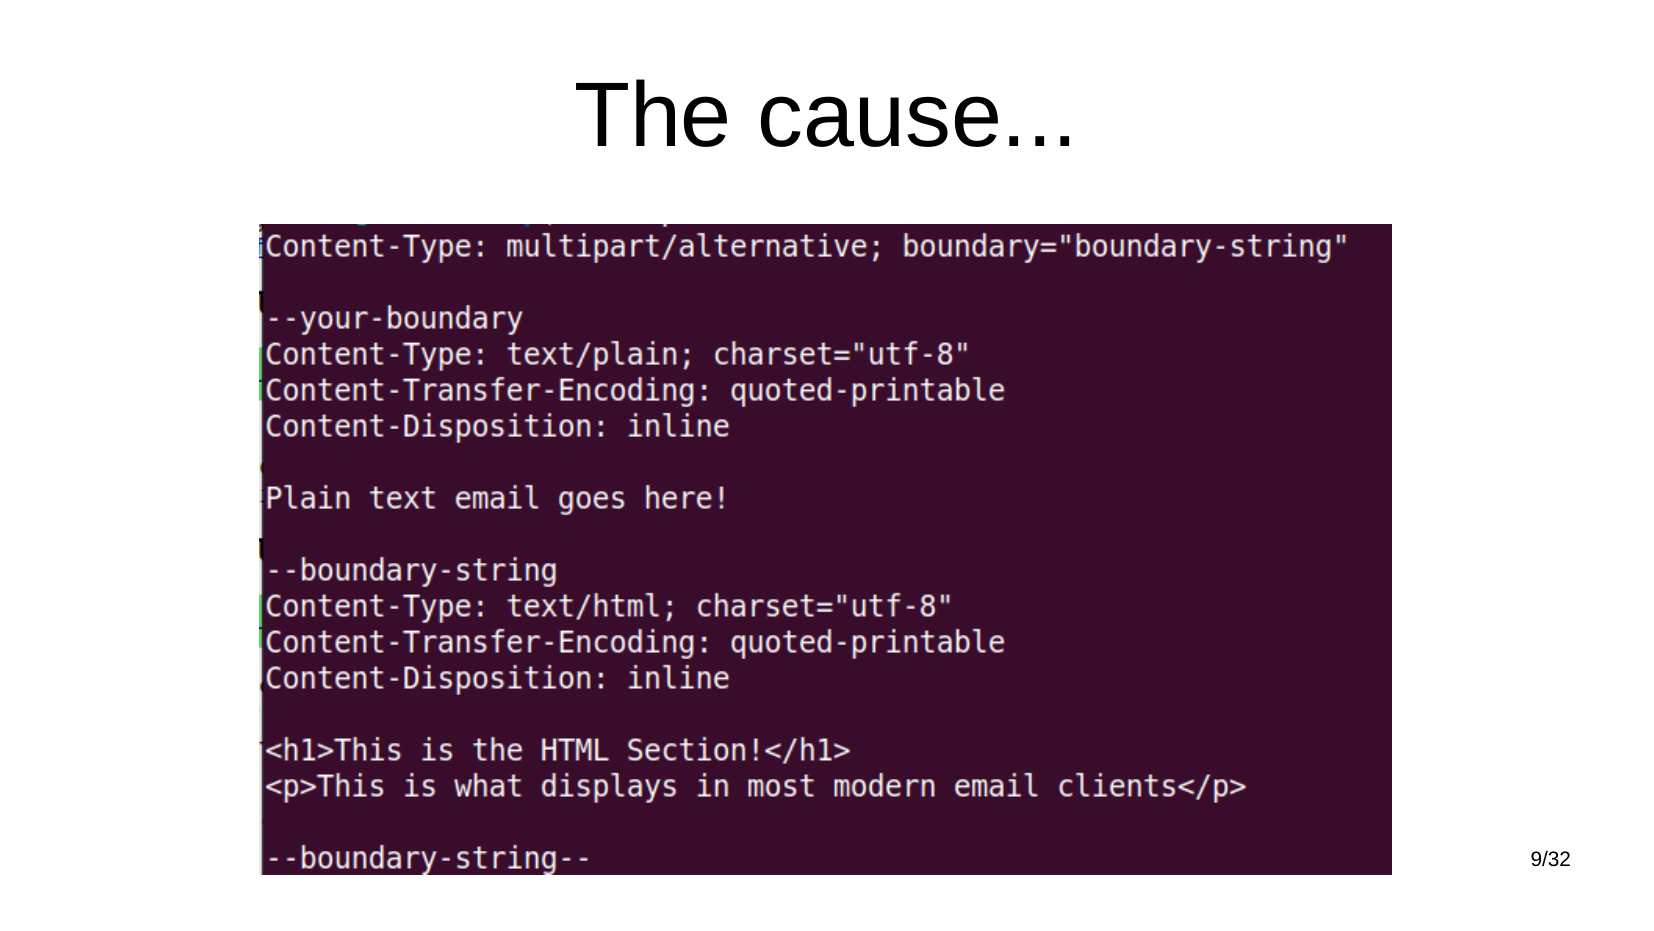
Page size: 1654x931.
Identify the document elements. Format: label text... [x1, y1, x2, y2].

title The cause... [82, 37, 1571, 193]
picture [259, 224, 1392, 875]
